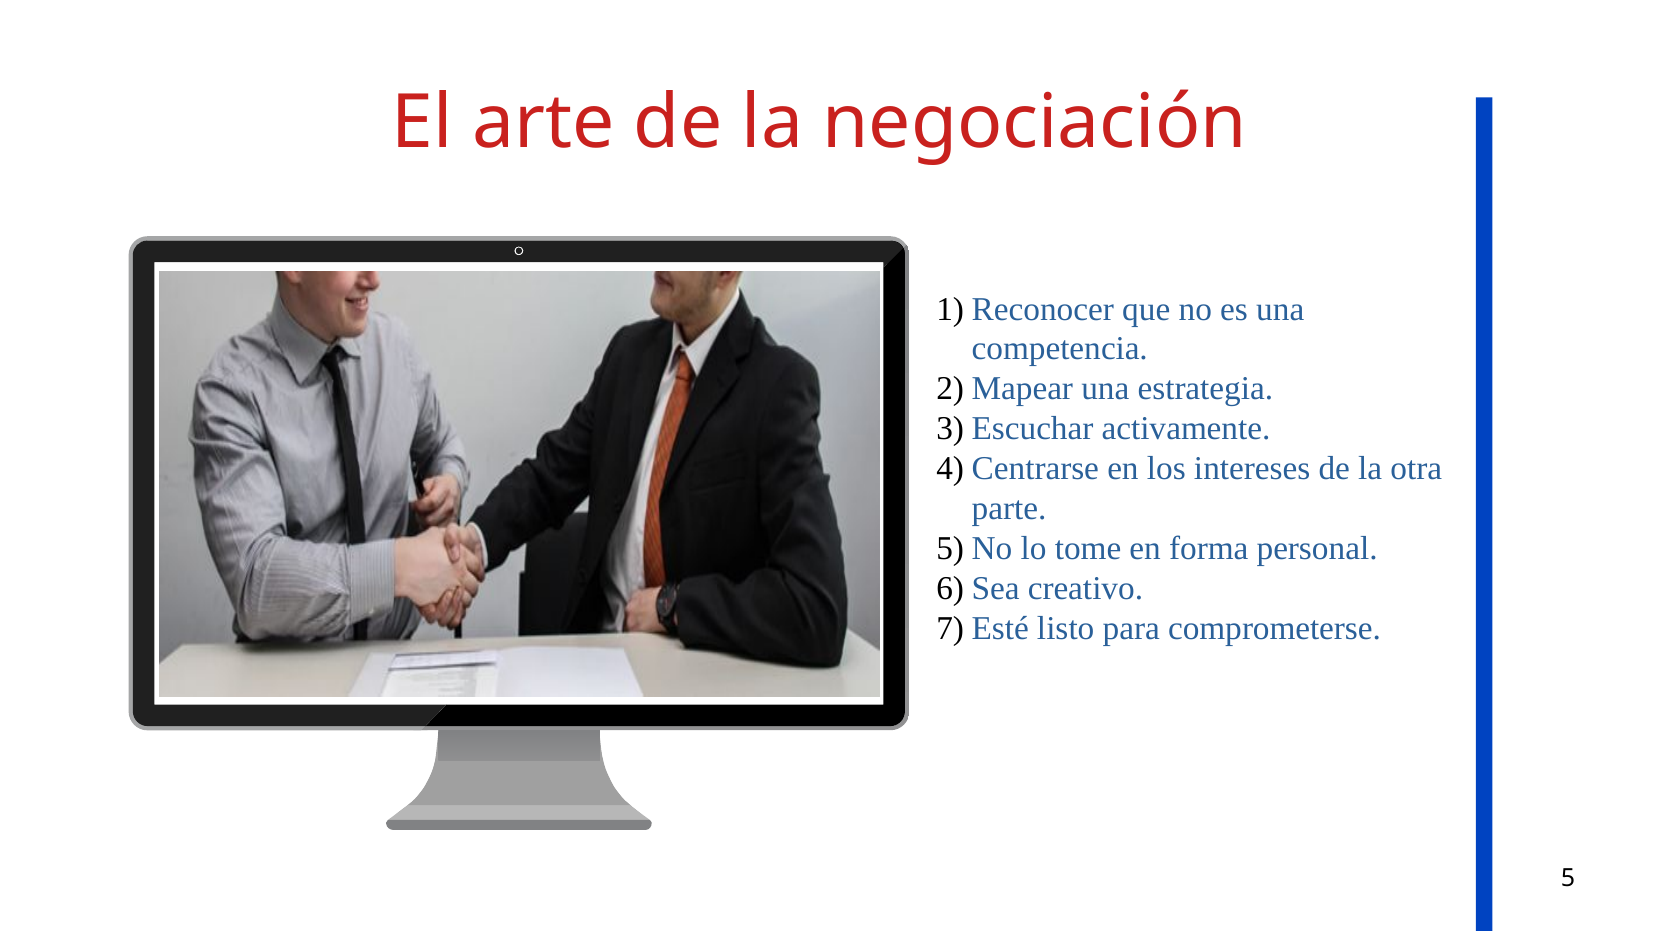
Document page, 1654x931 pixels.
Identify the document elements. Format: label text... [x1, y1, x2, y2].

subtitle Reconocer que no es una competencia. Mapear una estrategia. Escuchar activamente. Centrarse en los intereses de la otra parte. No lo tome en forma personal. Sea creativo. Esté listo para comprometerse. [921, 271, 1460, 646]
slide_number <número> [1545, 843, 1645, 915]
picture [159, 271, 880, 697]
title El arte de la negociación [177, 47, 1263, 178]
text_box [128, 236, 910, 830]
